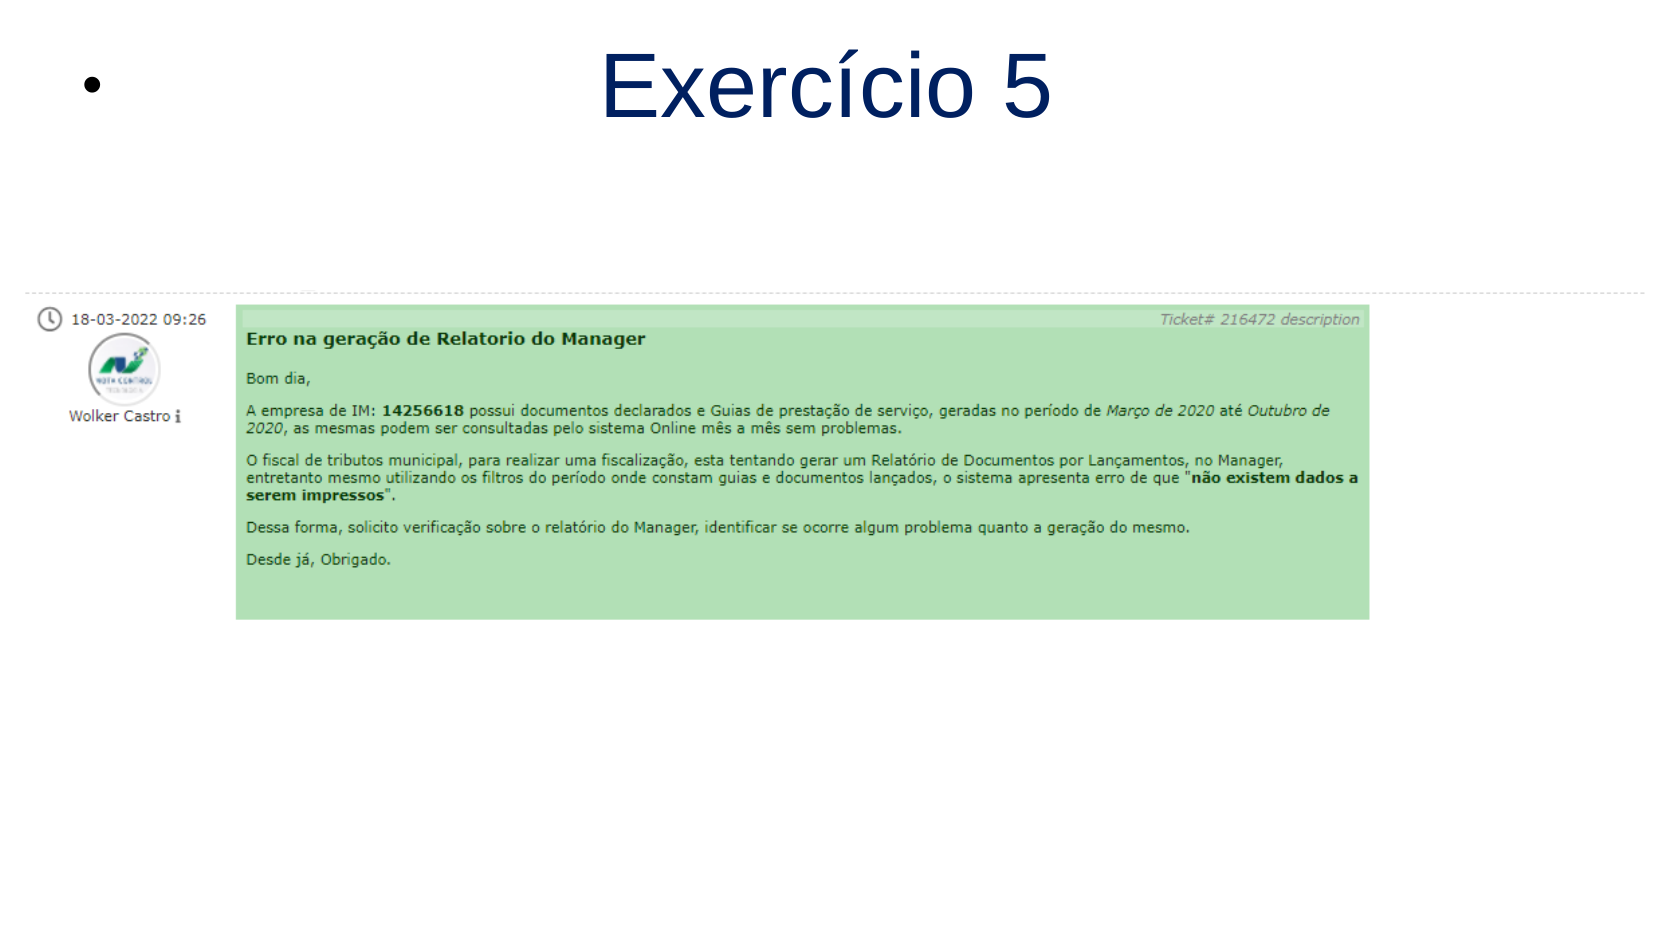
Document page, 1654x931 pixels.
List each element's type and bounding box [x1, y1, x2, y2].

picture [0, 290, 1654, 641]
subtitle [82, 37, 1571, 140]
